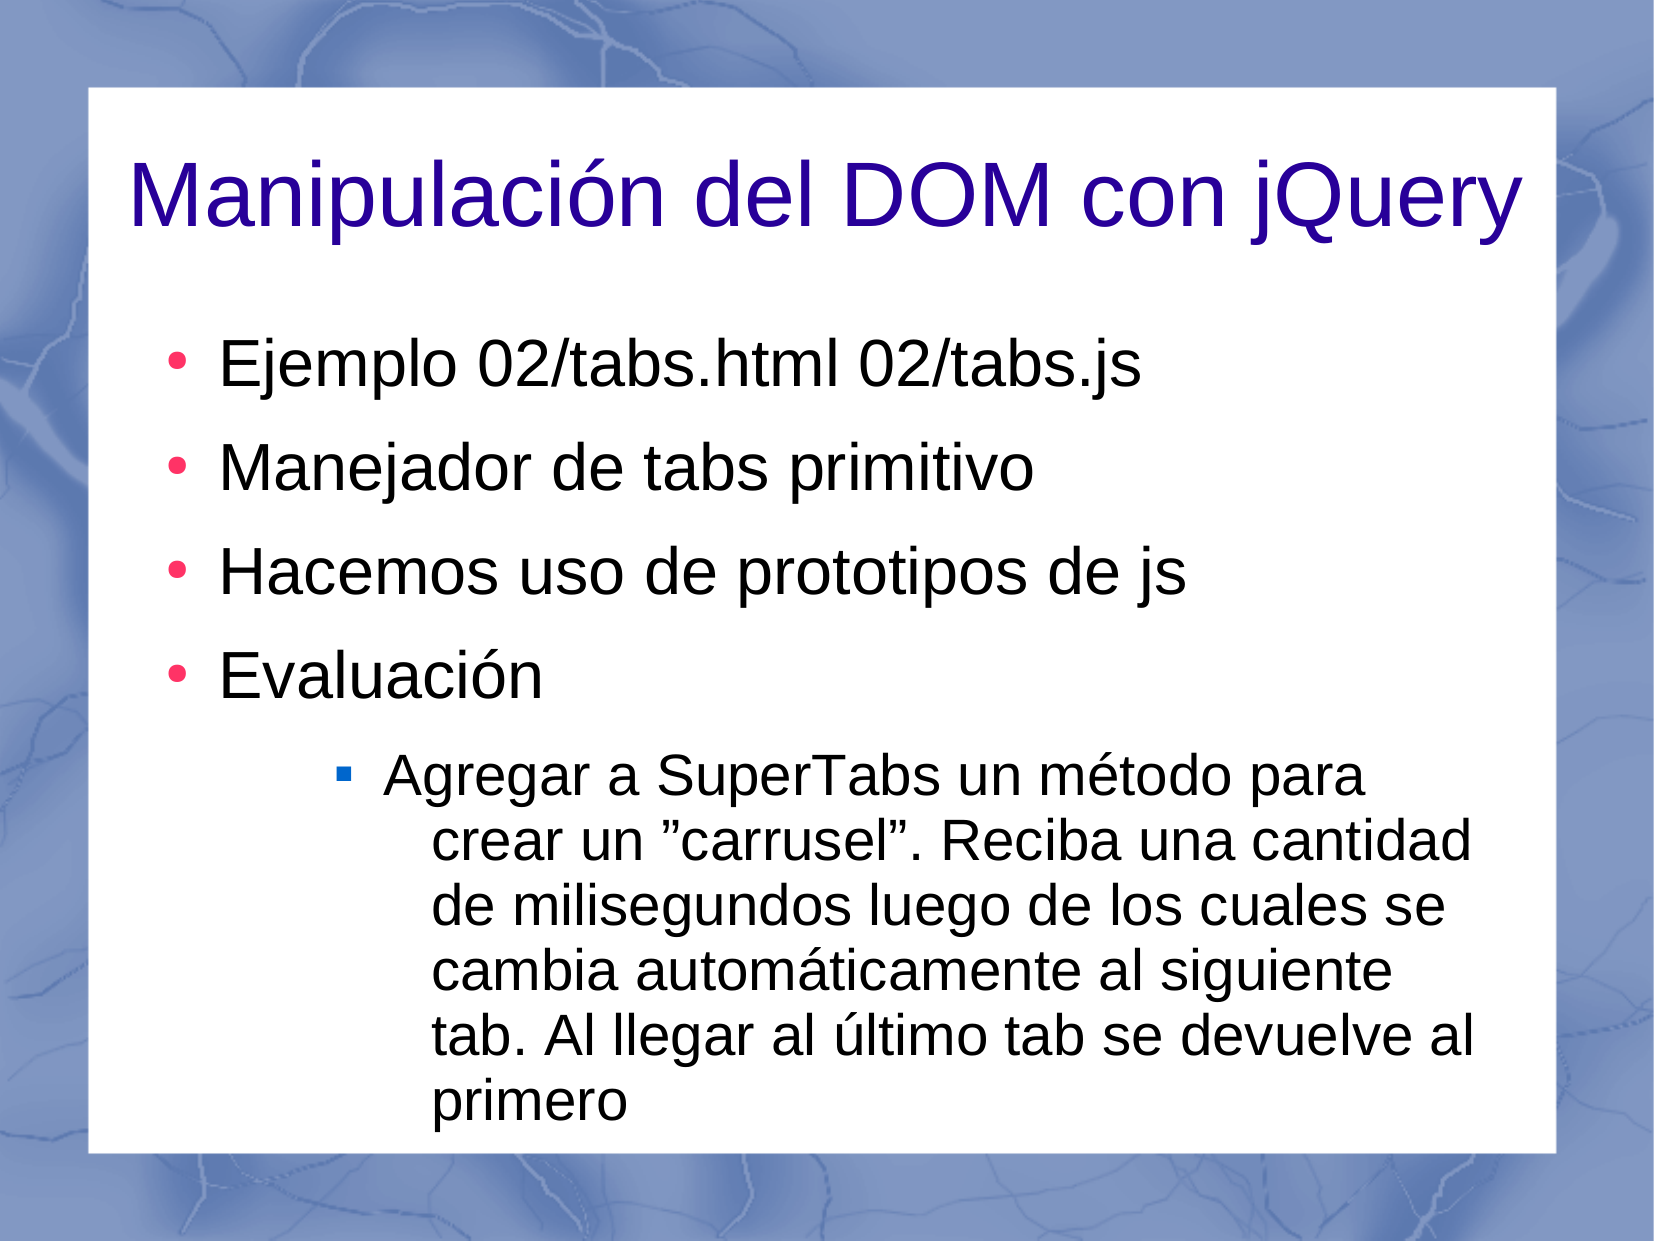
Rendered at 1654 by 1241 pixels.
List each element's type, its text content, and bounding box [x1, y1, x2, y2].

title Manipulación del DOM con jQuery [118, 90, 1536, 298]
list Ejemplo 02/tabs.html 02/tabs.js Manejador de tabs primitivo Hacemos uso de prototipos de js Evaluación Agregar a SuperTabs un método para crear un ”carrusel”. Reciba una cantidad de milisegundos luego de los cuales se cambia automáticamente al siguiente tab. Al llegar al último tab se devuelve al primero [147, 325, 1506, 1145]
picture [0, 0, 1654, 1241]
